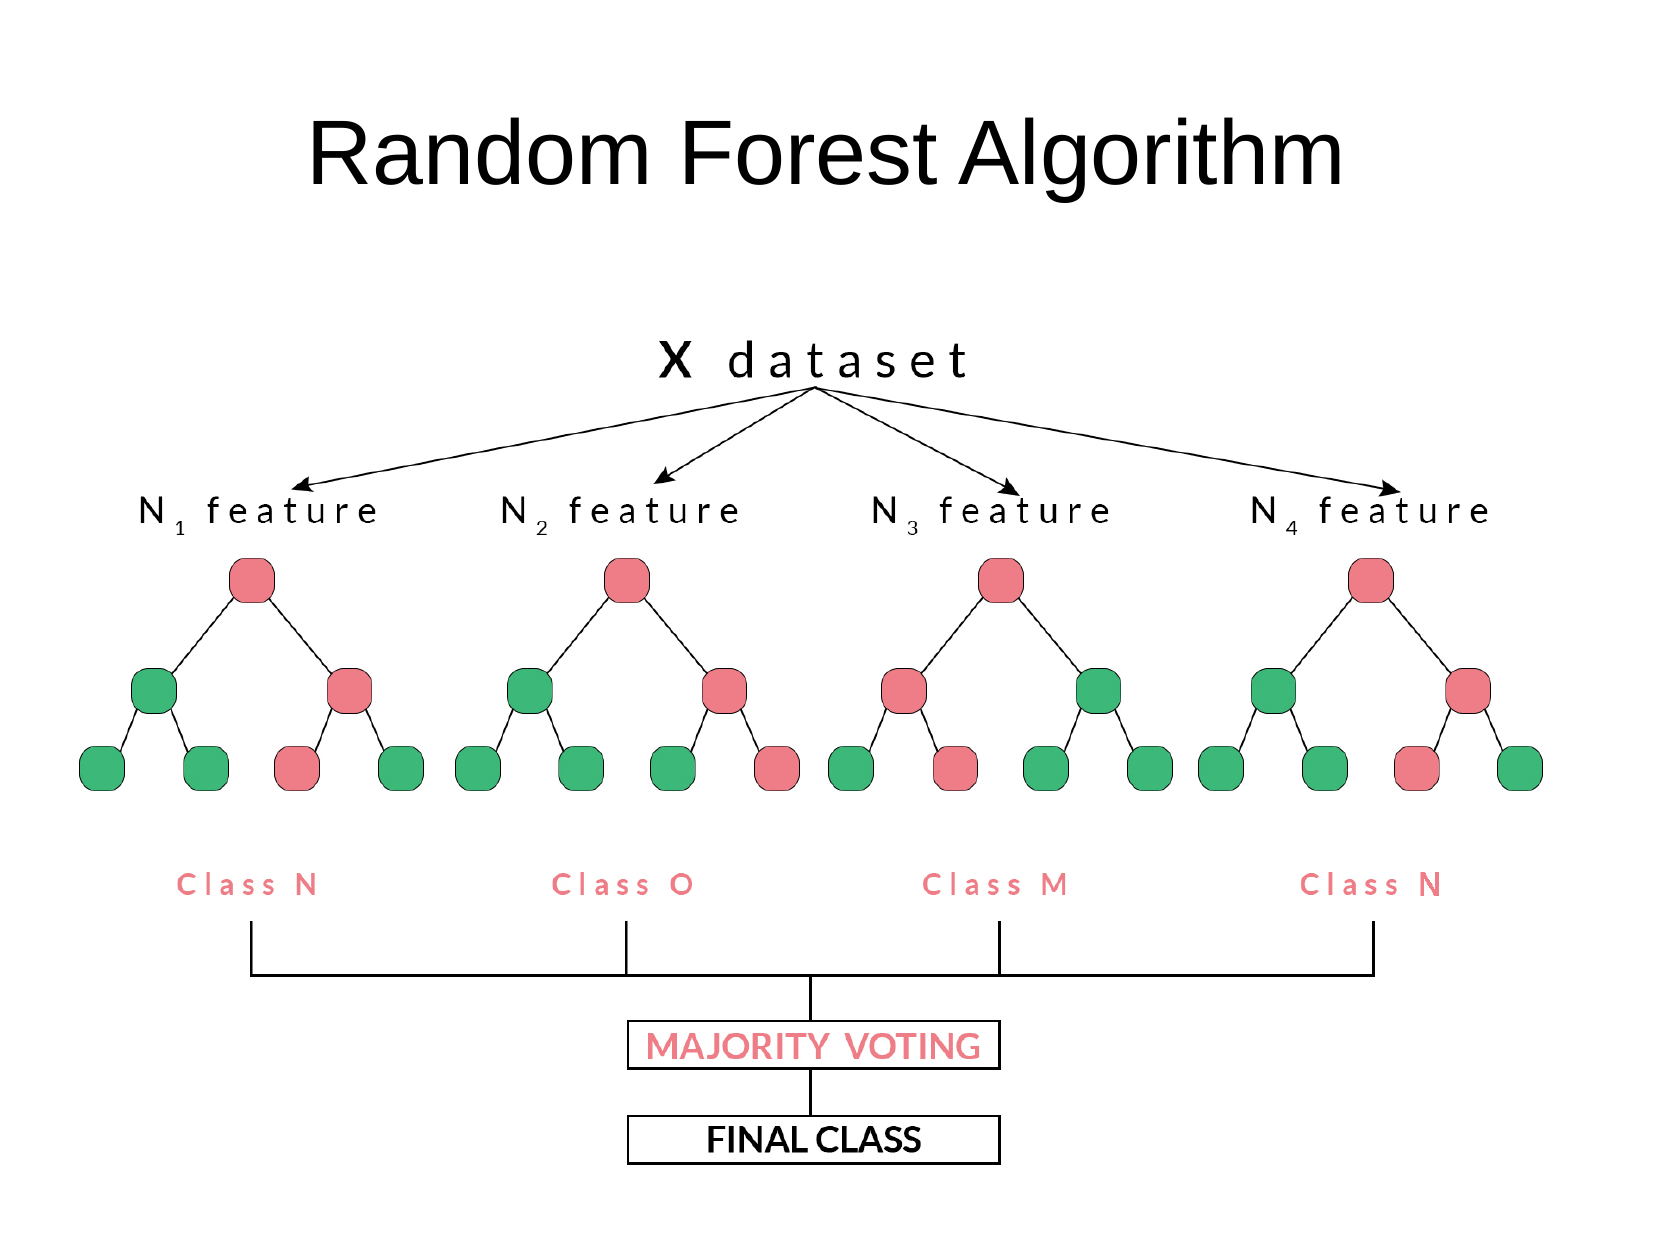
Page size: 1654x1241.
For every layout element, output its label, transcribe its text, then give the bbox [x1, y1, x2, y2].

title Random Forest Algorithm [82, 49, 1571, 257]
picture [0, 284, 1639, 1216]
